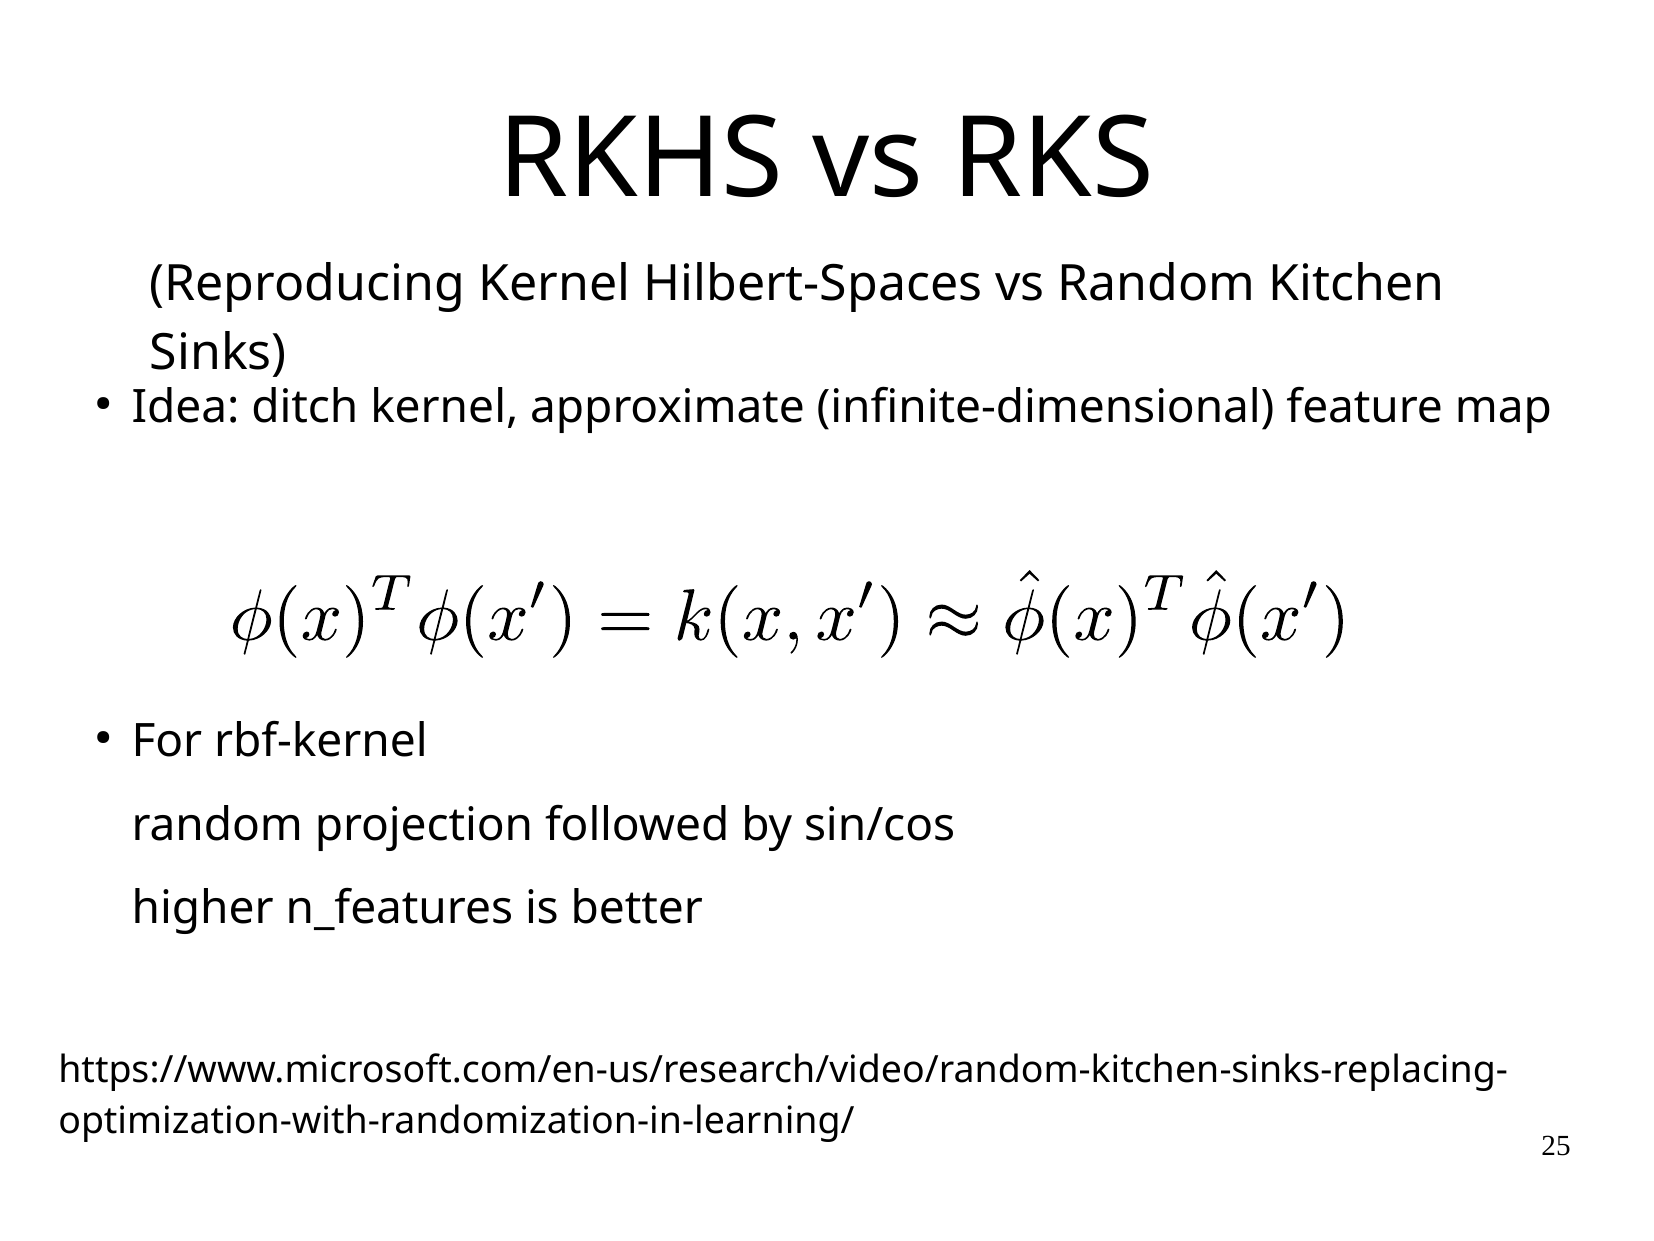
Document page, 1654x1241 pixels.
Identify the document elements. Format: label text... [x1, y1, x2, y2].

text_box https://www.microsoft.com/en-us/research/video/random-kitchen-sinks-replacing-optimization-with-randomization-in-learning/ [43, 1034, 1636, 1126]
list Idea: ditch kernel, approximate (infinite-dimensional) feature map For rbf-kernel random projection followed by sin/cos higher n_features is better [82, 290, 1571, 1010]
text_box (Reproducing Kernel Hilbert-Spaces vs Random Kitchen Sinks) [135, 240, 1606, 305]
text_box [229, 570, 1351, 658]
title RKHS vs RKS [82, 49, 1571, 257]
